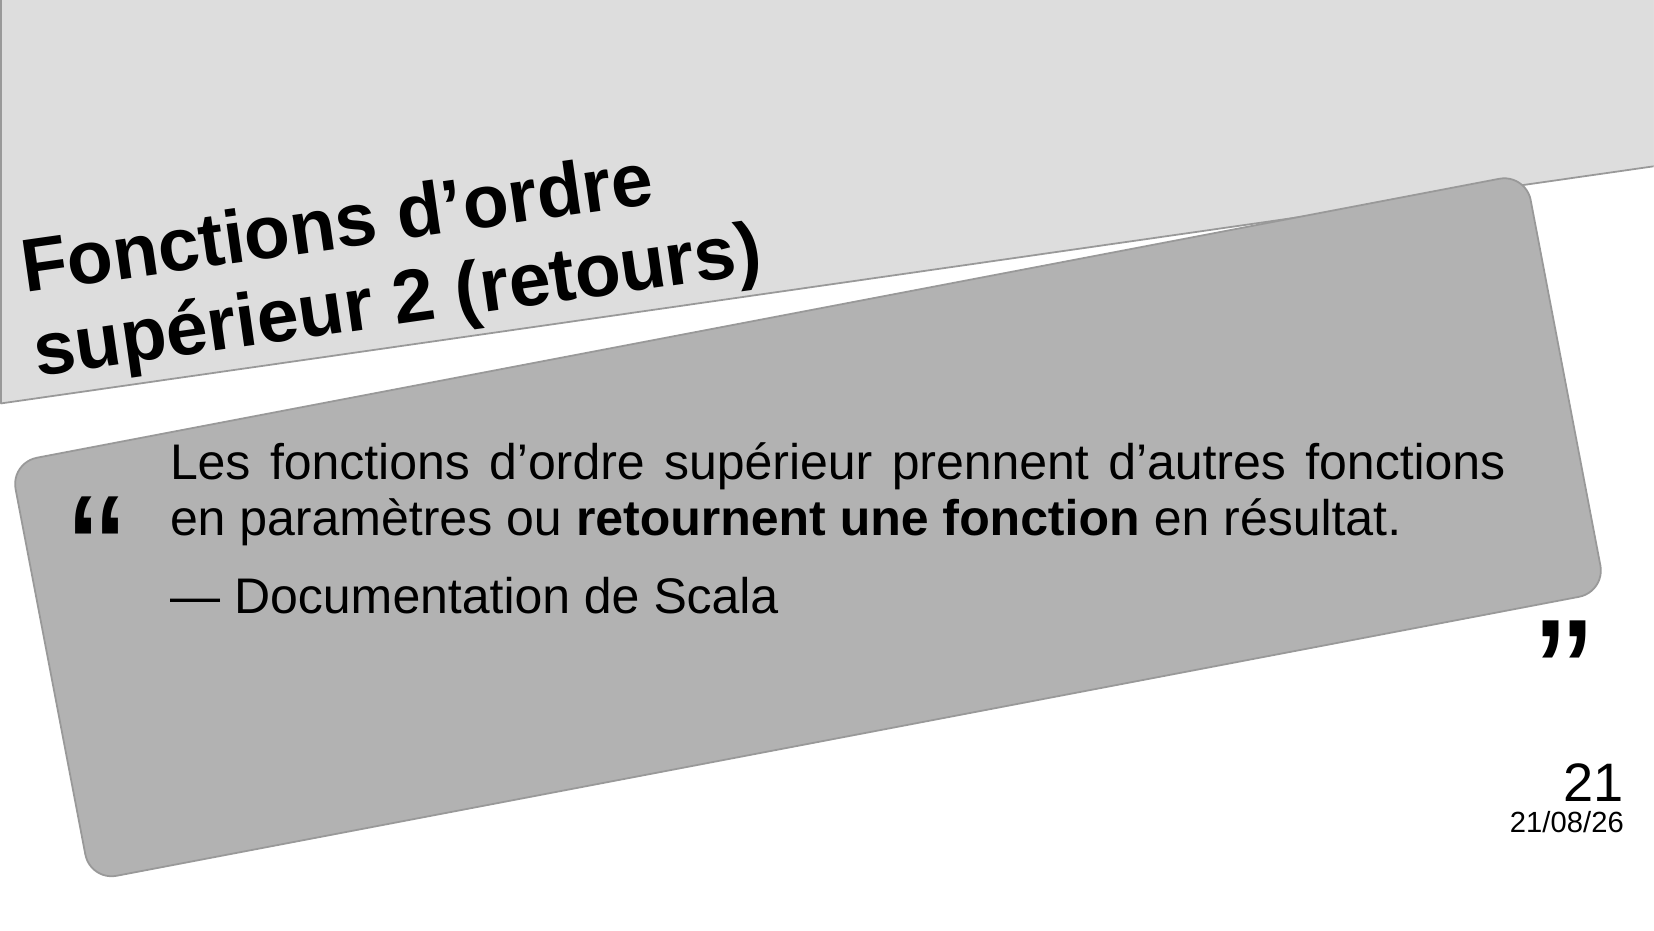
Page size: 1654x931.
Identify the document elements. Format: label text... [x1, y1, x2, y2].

list Les fonctions d’ordre supérieur prennent d’autres fonctions en paramètres ou retournent une fonction en résultat. — Documentation de Scala [99, 434, 1506, 789]
title Fonctions d’ordre supérieur 2 (retours) [16, 16, 1502, 392]
